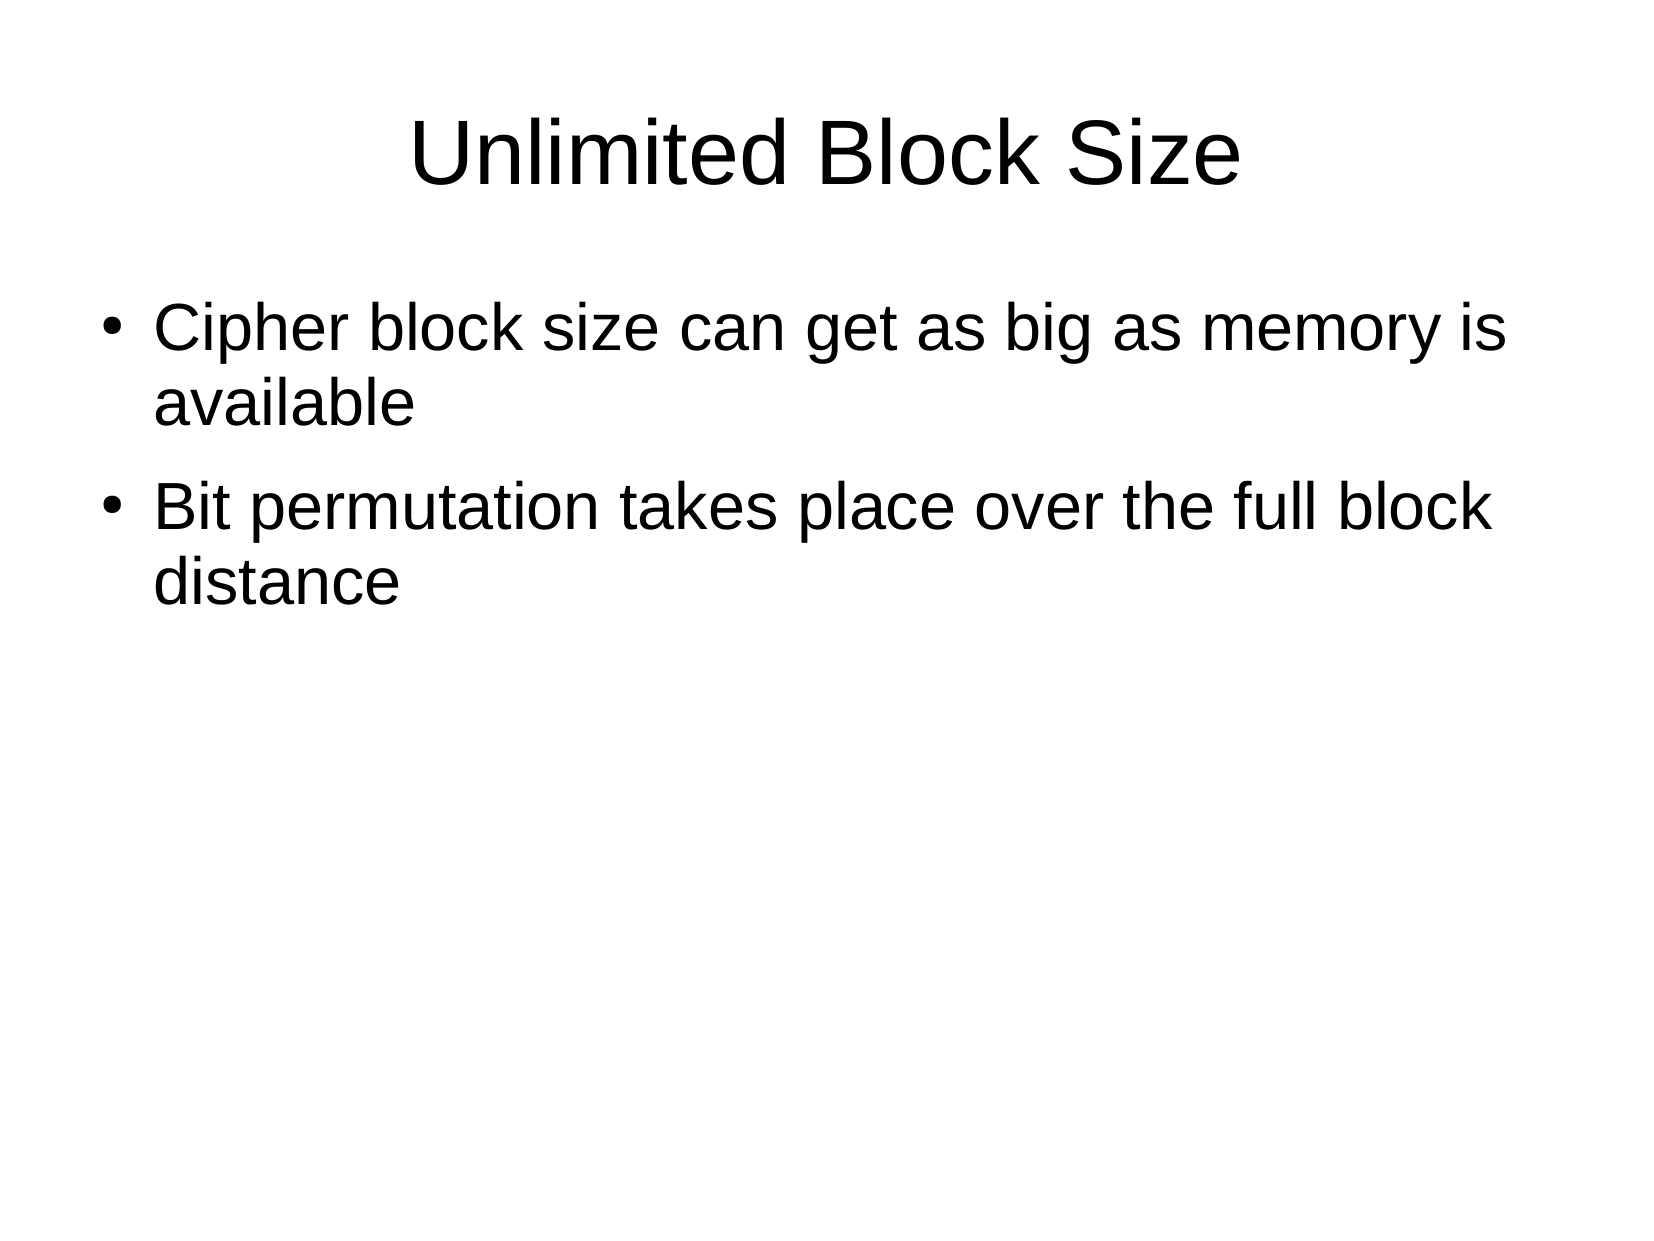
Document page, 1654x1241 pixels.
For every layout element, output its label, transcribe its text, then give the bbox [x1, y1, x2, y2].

list Cipher block size can get as big as memory is available Bit permutation takes place over the full block distance [82, 290, 1571, 1010]
title Unlimited Block Size [82, 49, 1571, 257]
